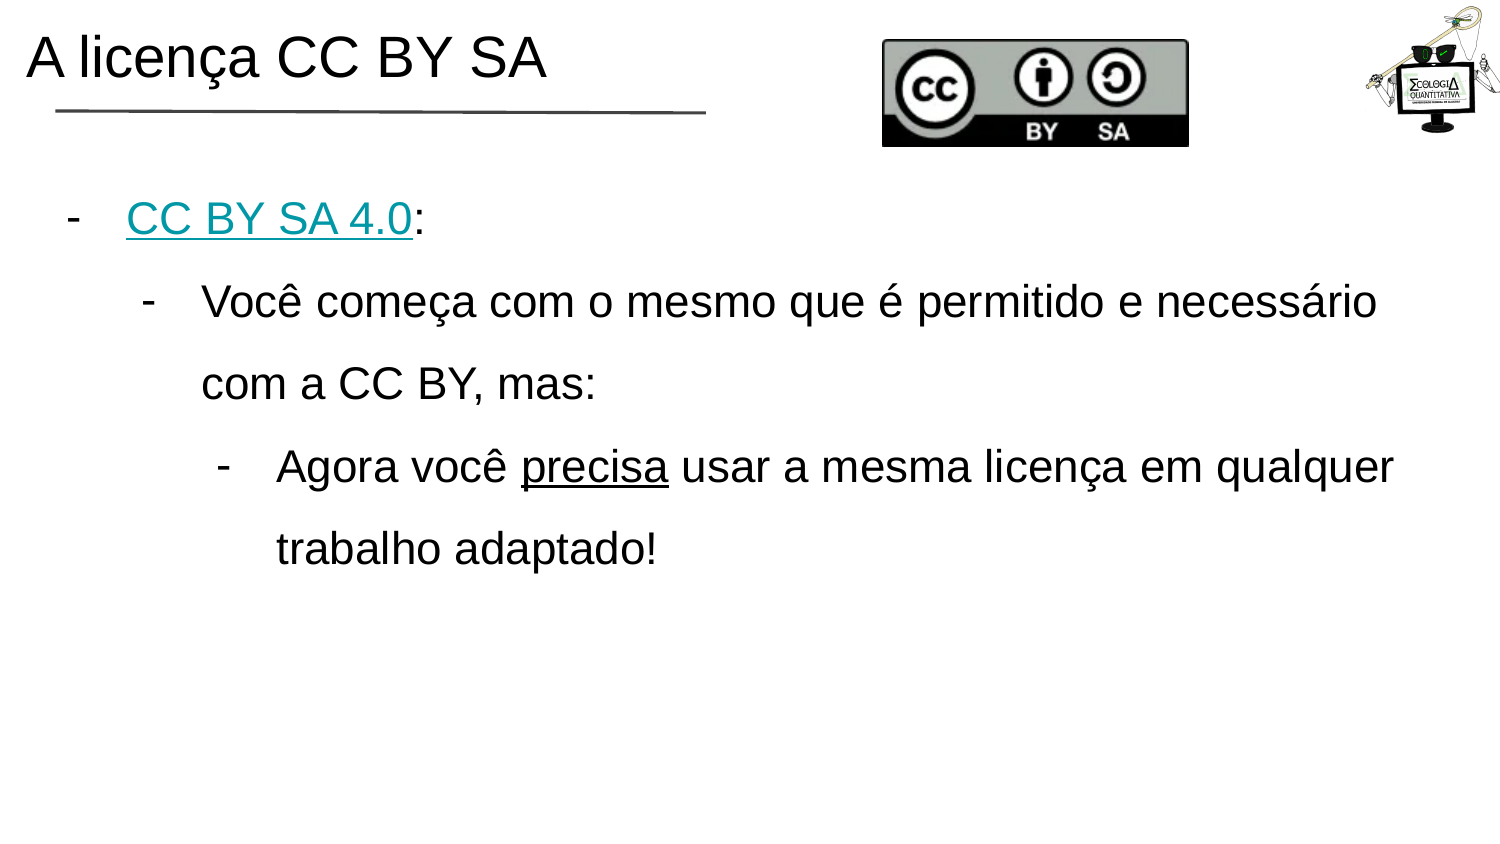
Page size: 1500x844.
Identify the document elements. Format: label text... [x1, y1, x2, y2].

text_box A licença CC BY SA [11, 3, 1353, 117]
text_box CC BY SA 4.0: Você começa com o mesmo que é permitido e necessário com a CC BY, mas: Agora você precisa usar a mesma licença em qualquer trabalho adaptado! [36, 146, 1412, 801]
picture [882, 39, 1189, 147]
picture [1365, 3, 1500, 135]
